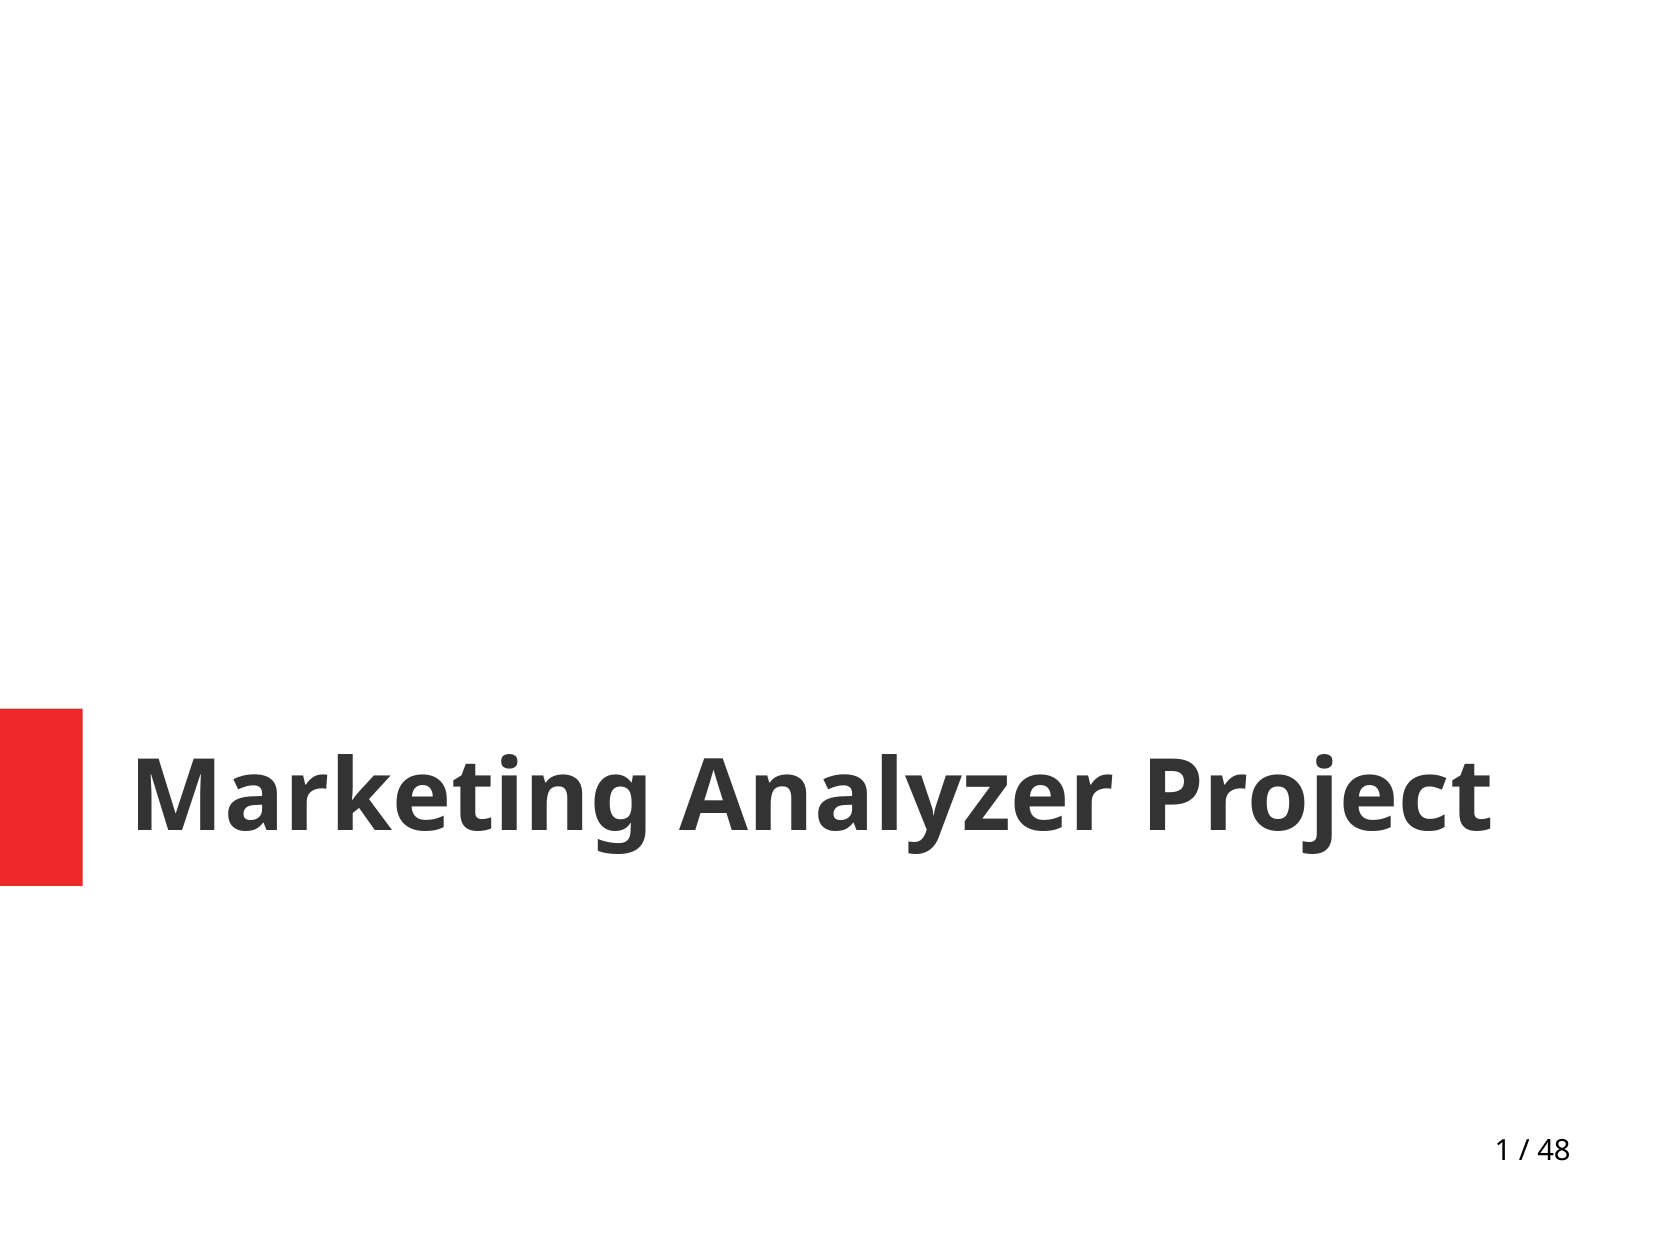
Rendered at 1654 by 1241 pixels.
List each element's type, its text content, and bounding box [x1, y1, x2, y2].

title Marketing Analyzer Project [129, 655, 1536, 928]
